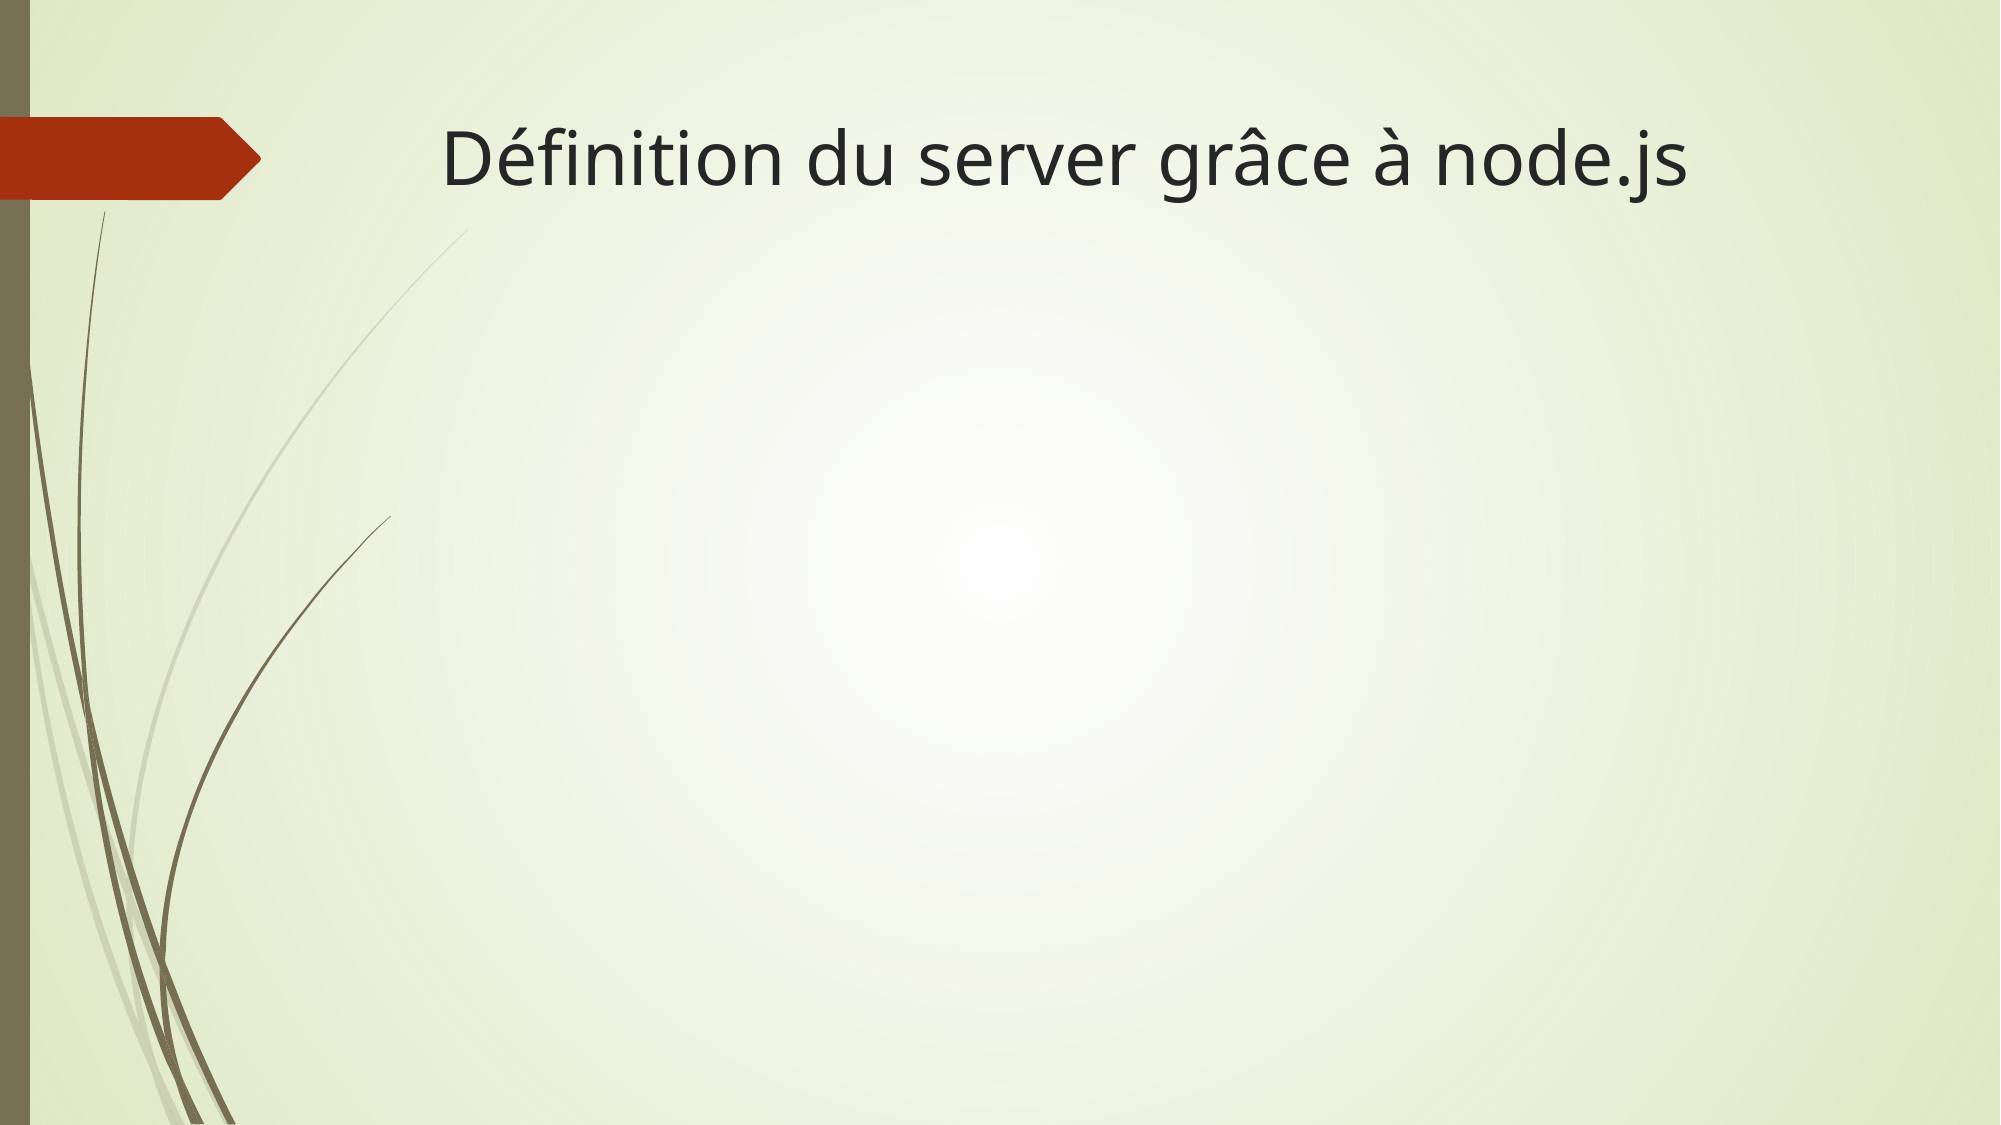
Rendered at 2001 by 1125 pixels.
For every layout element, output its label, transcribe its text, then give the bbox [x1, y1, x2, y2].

title Définition du server grâce à node.js [425, 102, 1888, 313]
